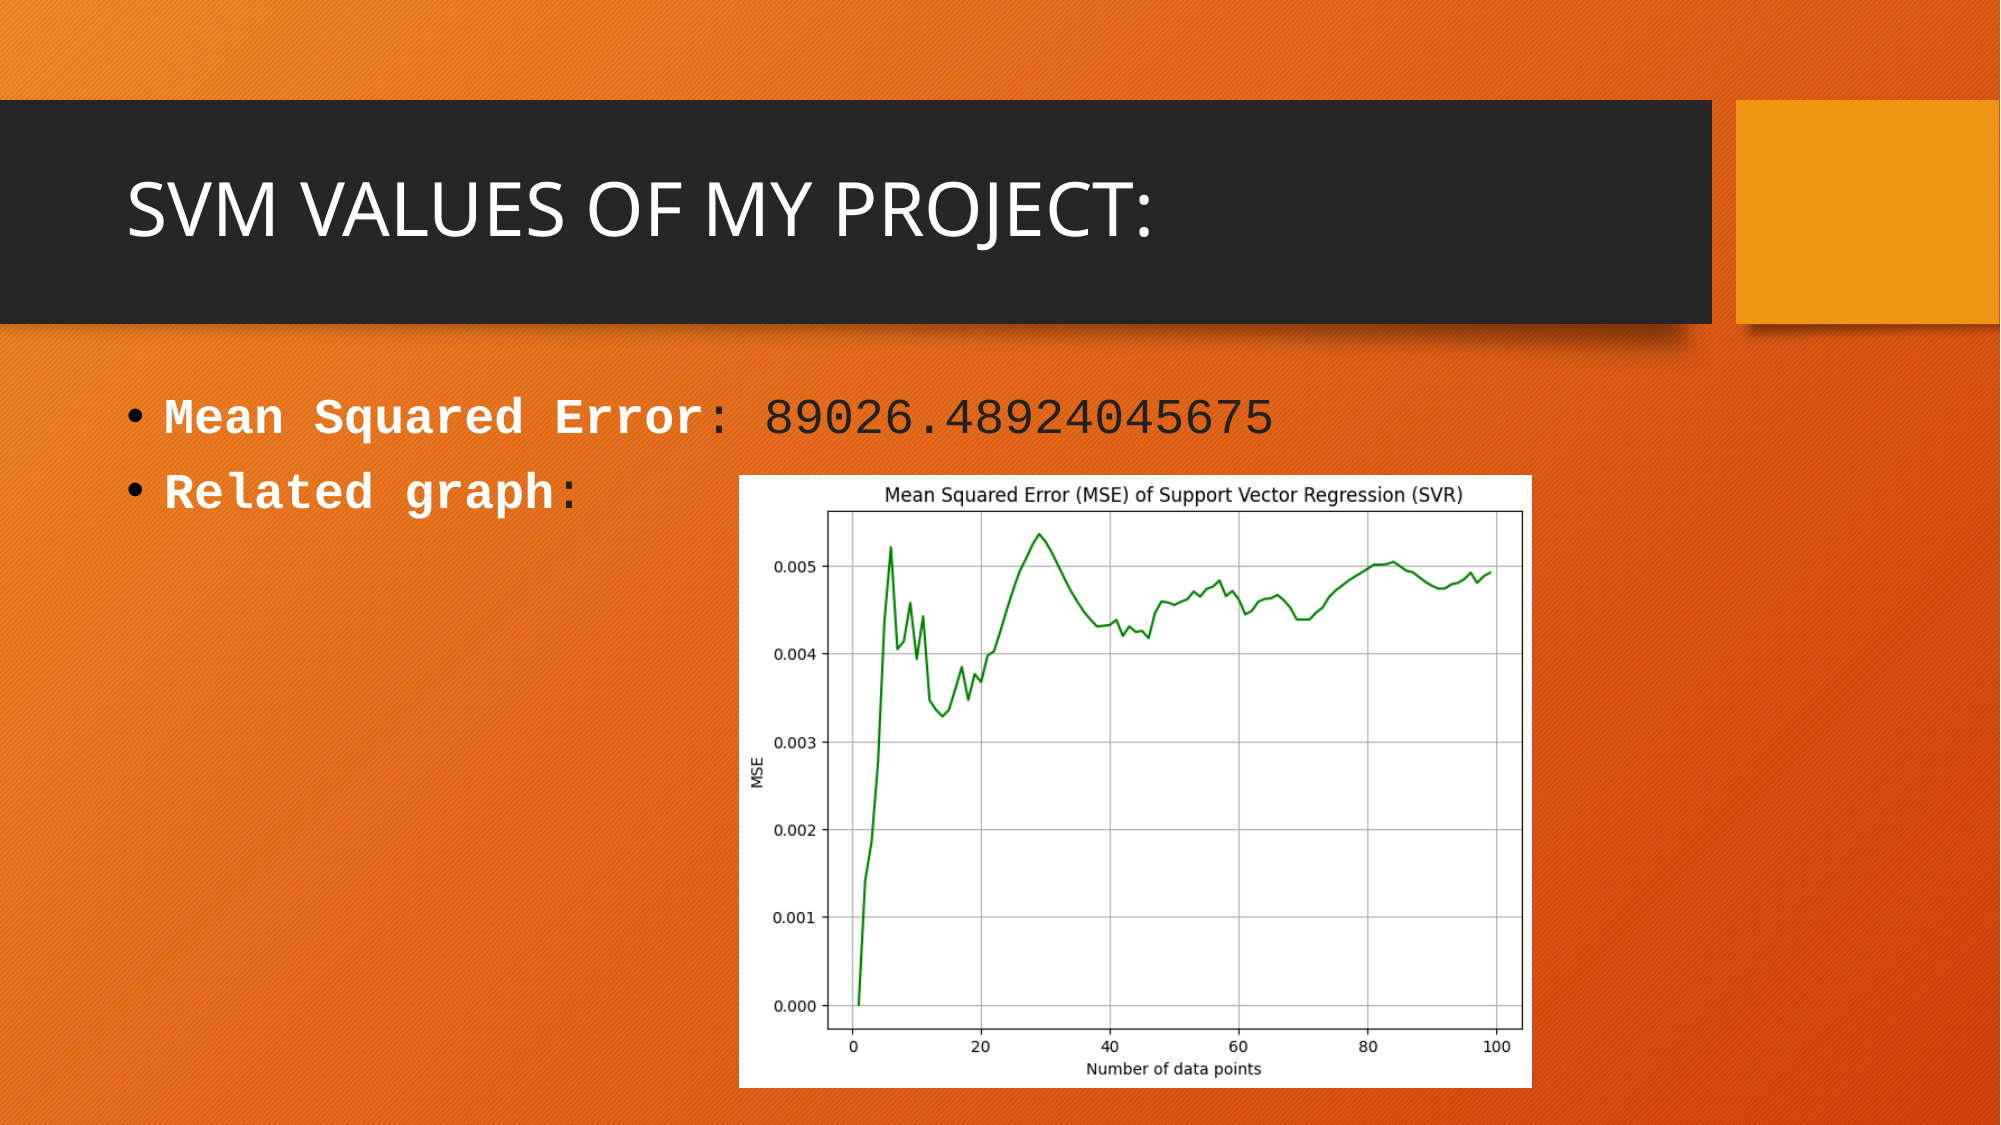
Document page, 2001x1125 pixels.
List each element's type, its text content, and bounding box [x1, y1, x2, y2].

picture [739, 475, 1532, 1088]
list Mean Squared Error: 89026.48924045675 Related graph: [111, 383, 1689, 974]
title SVM VALUES OF MY PROJECT: [111, 123, 1689, 301]
